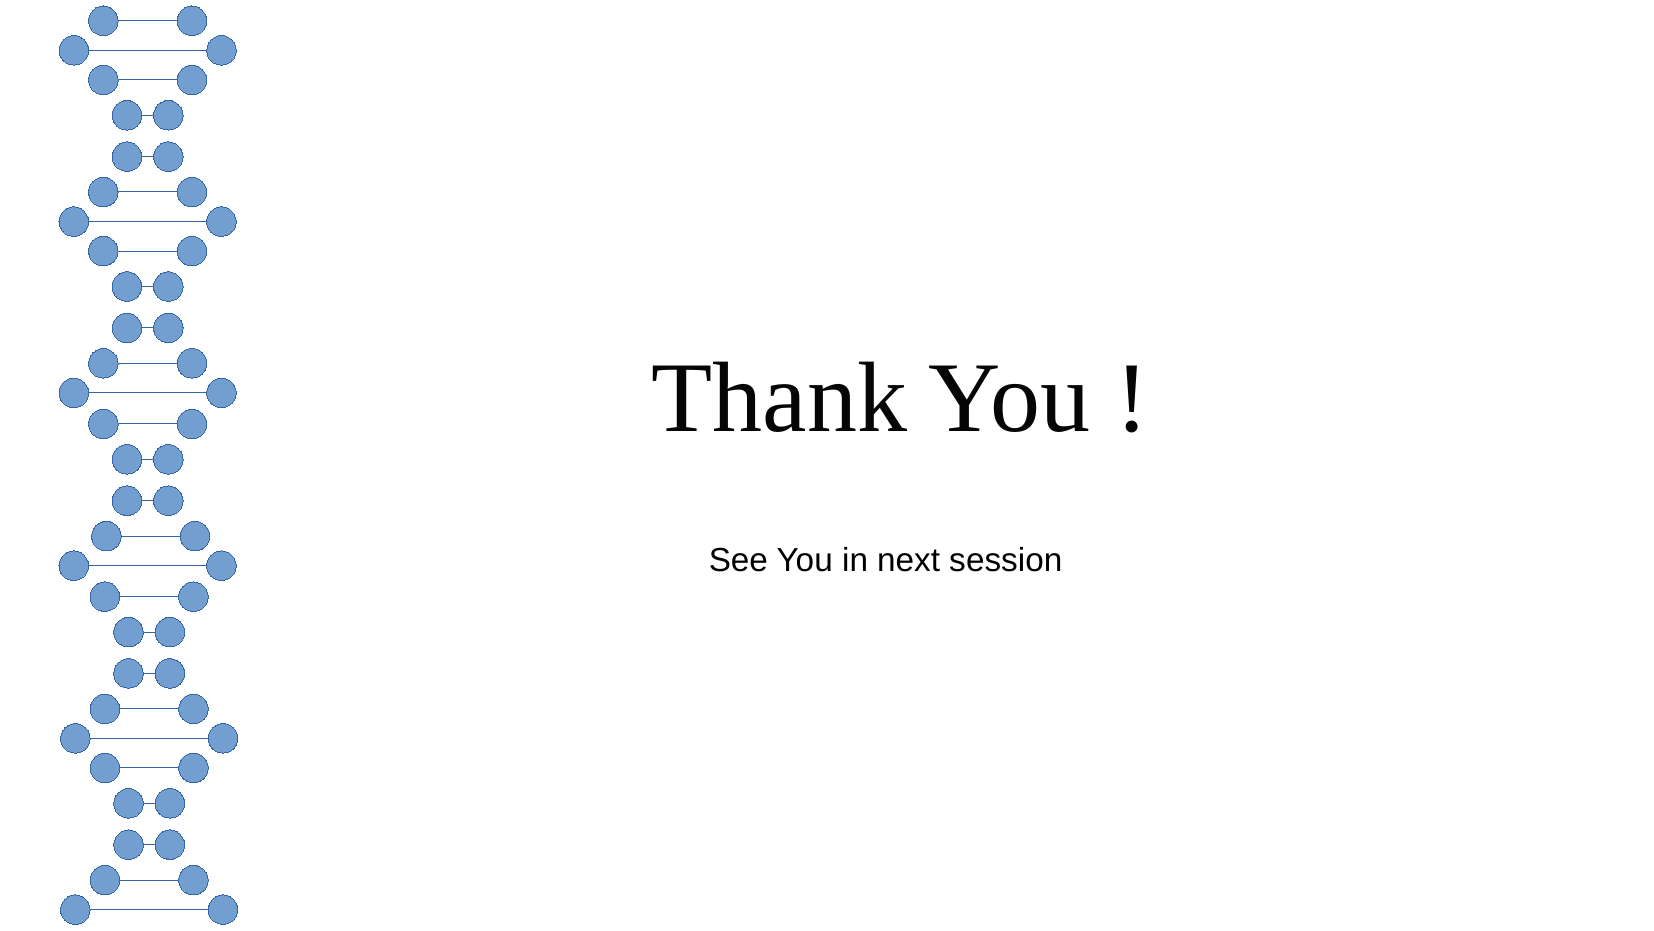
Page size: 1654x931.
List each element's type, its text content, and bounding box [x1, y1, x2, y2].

text_box See You in next session [519, 534, 1252, 615]
title Thank You ! [236, 342, 1565, 675]
